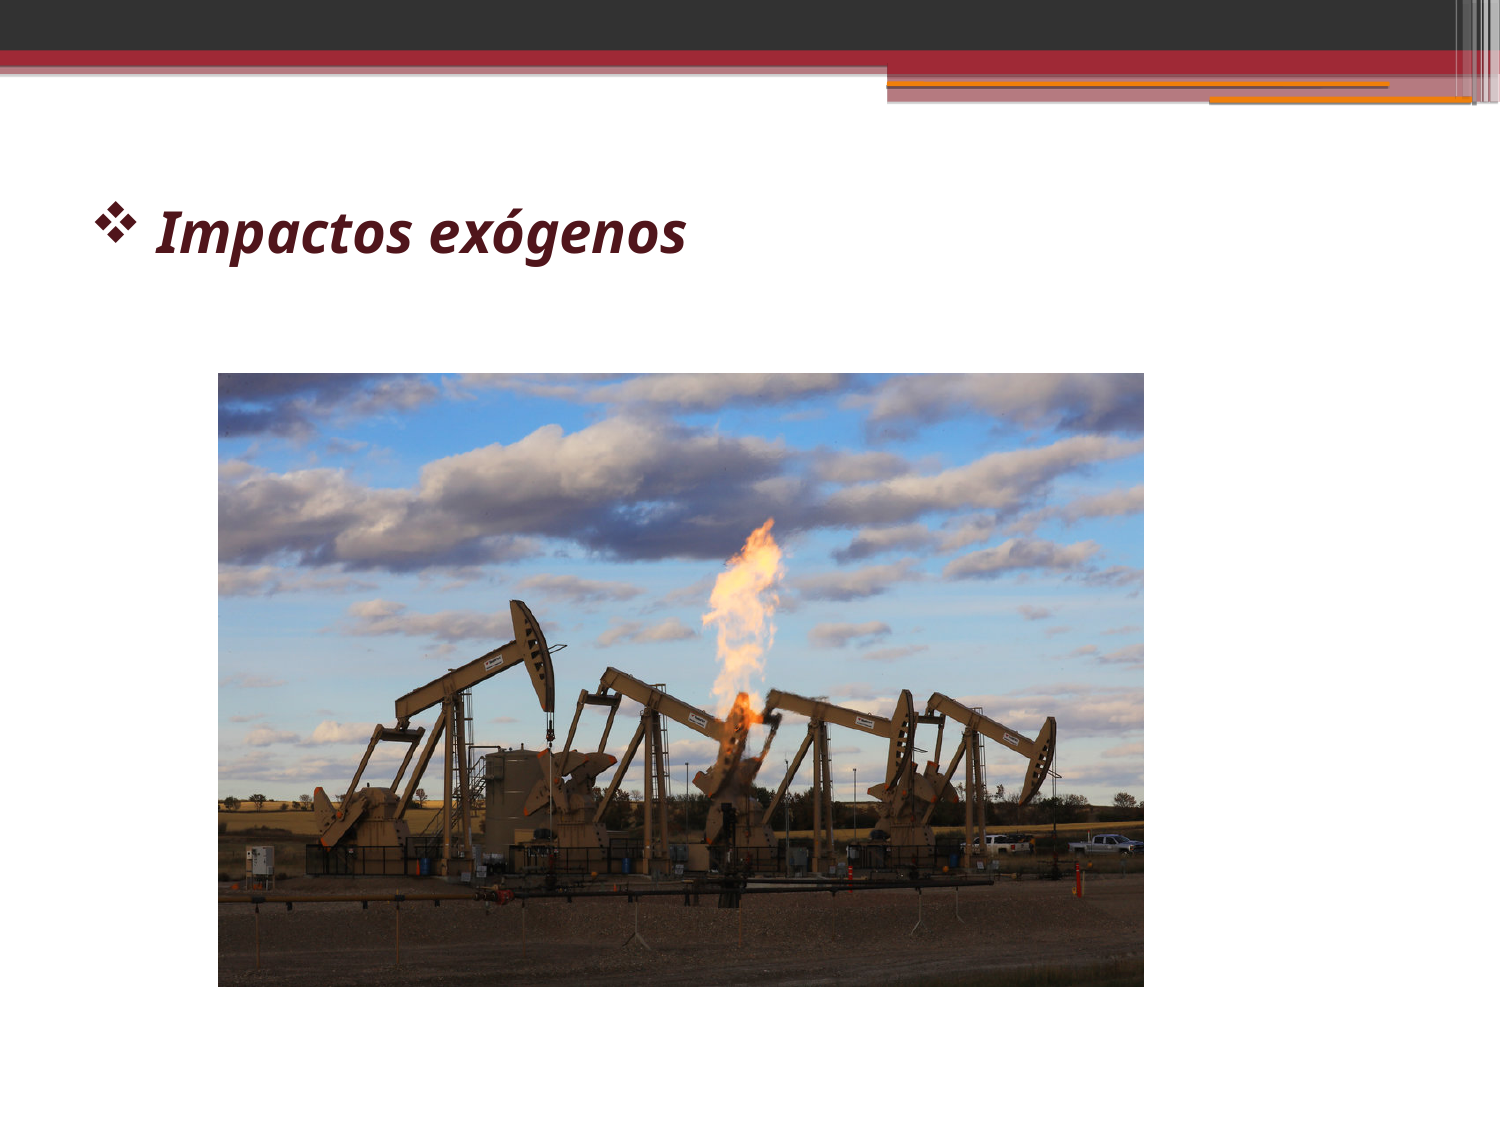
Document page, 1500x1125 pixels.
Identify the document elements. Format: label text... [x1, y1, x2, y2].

title Impactos exógenos [75, 187, 1425, 363]
picture [218, 373, 1144, 987]
